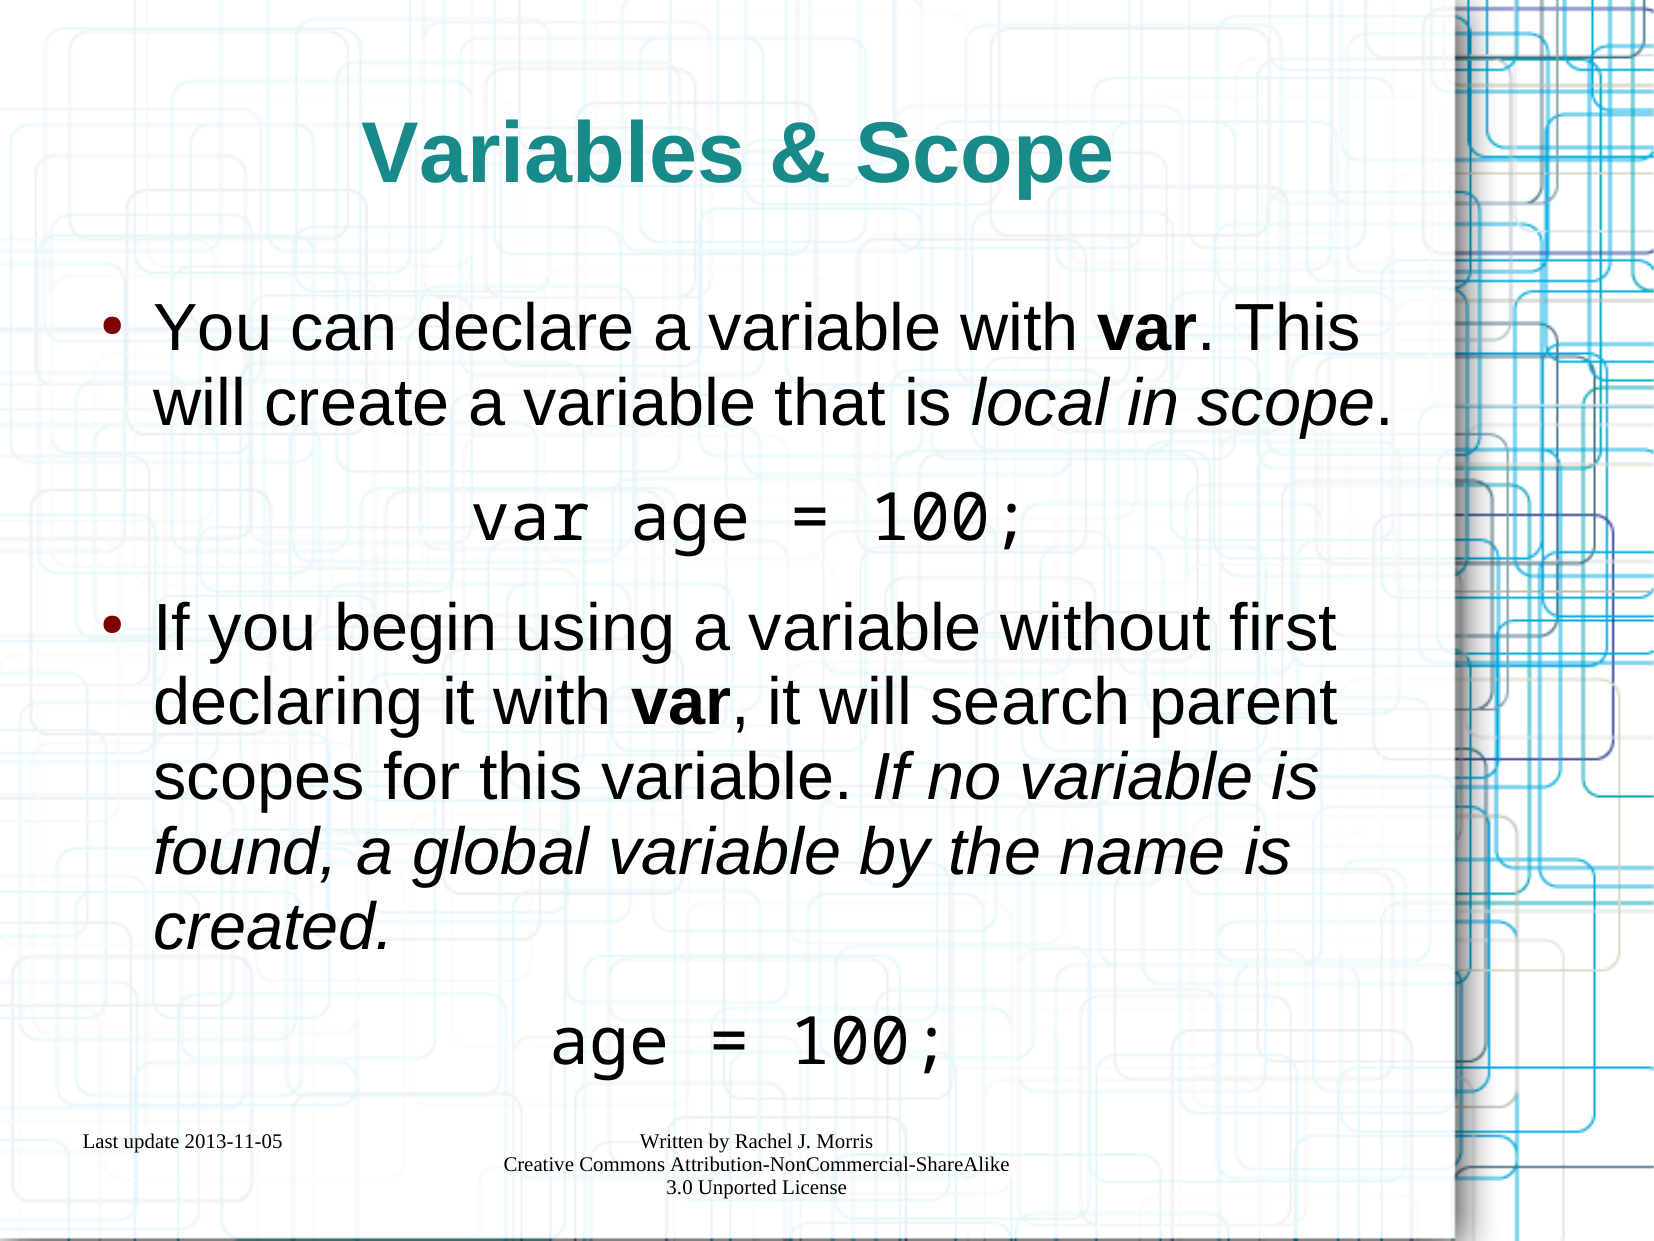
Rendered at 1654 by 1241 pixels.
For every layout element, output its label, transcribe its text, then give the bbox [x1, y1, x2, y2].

picture [0, 0, 1654, 1241]
title Variables & Scope [59, 49, 1418, 257]
list You can declare a variable with var. This will create a variable that is local in scope. var age = 100; If you begin using a variable without first declaring it with var, it will search parent scopes for this variable. If no variable is found, a global variable by the name is created. age = 100; [82, 290, 1418, 1058]
